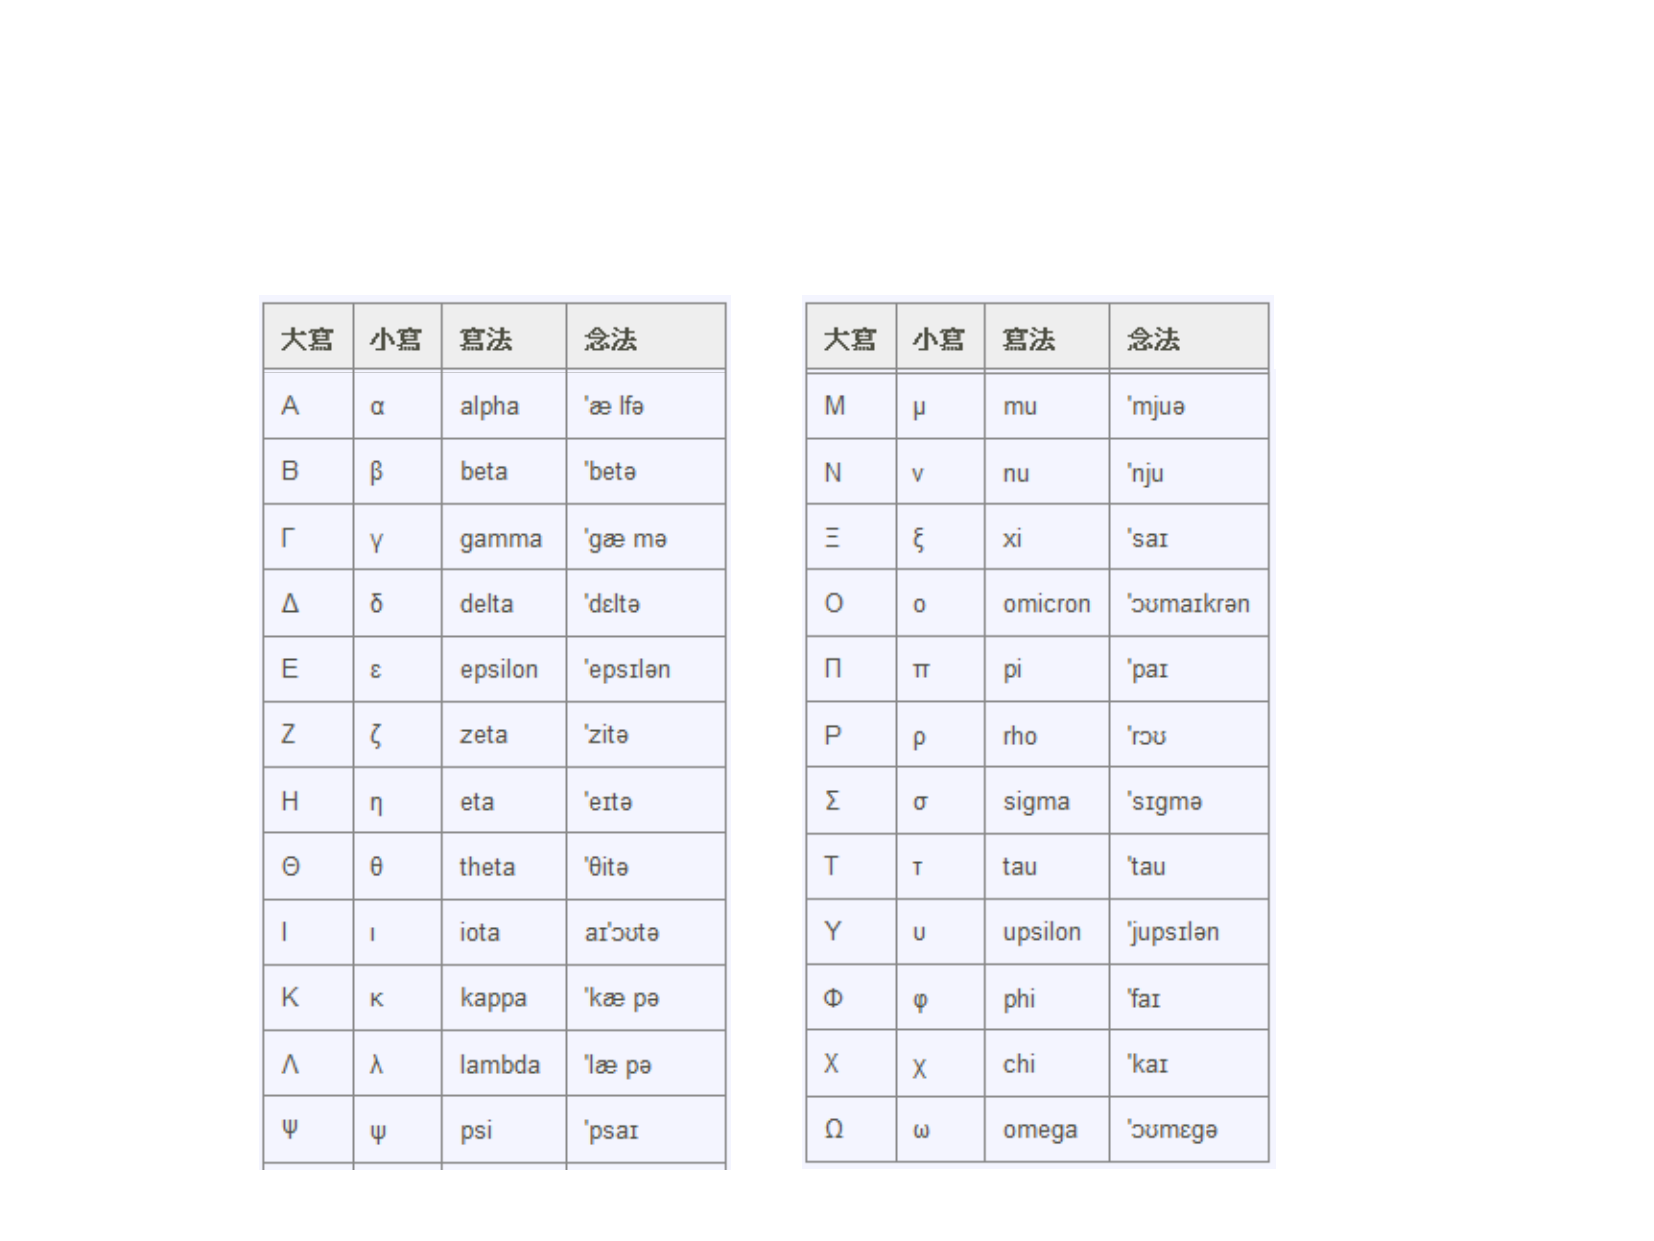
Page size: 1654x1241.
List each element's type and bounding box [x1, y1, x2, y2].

picture [259, 295, 731, 1170]
picture [802, 295, 1276, 1169]
